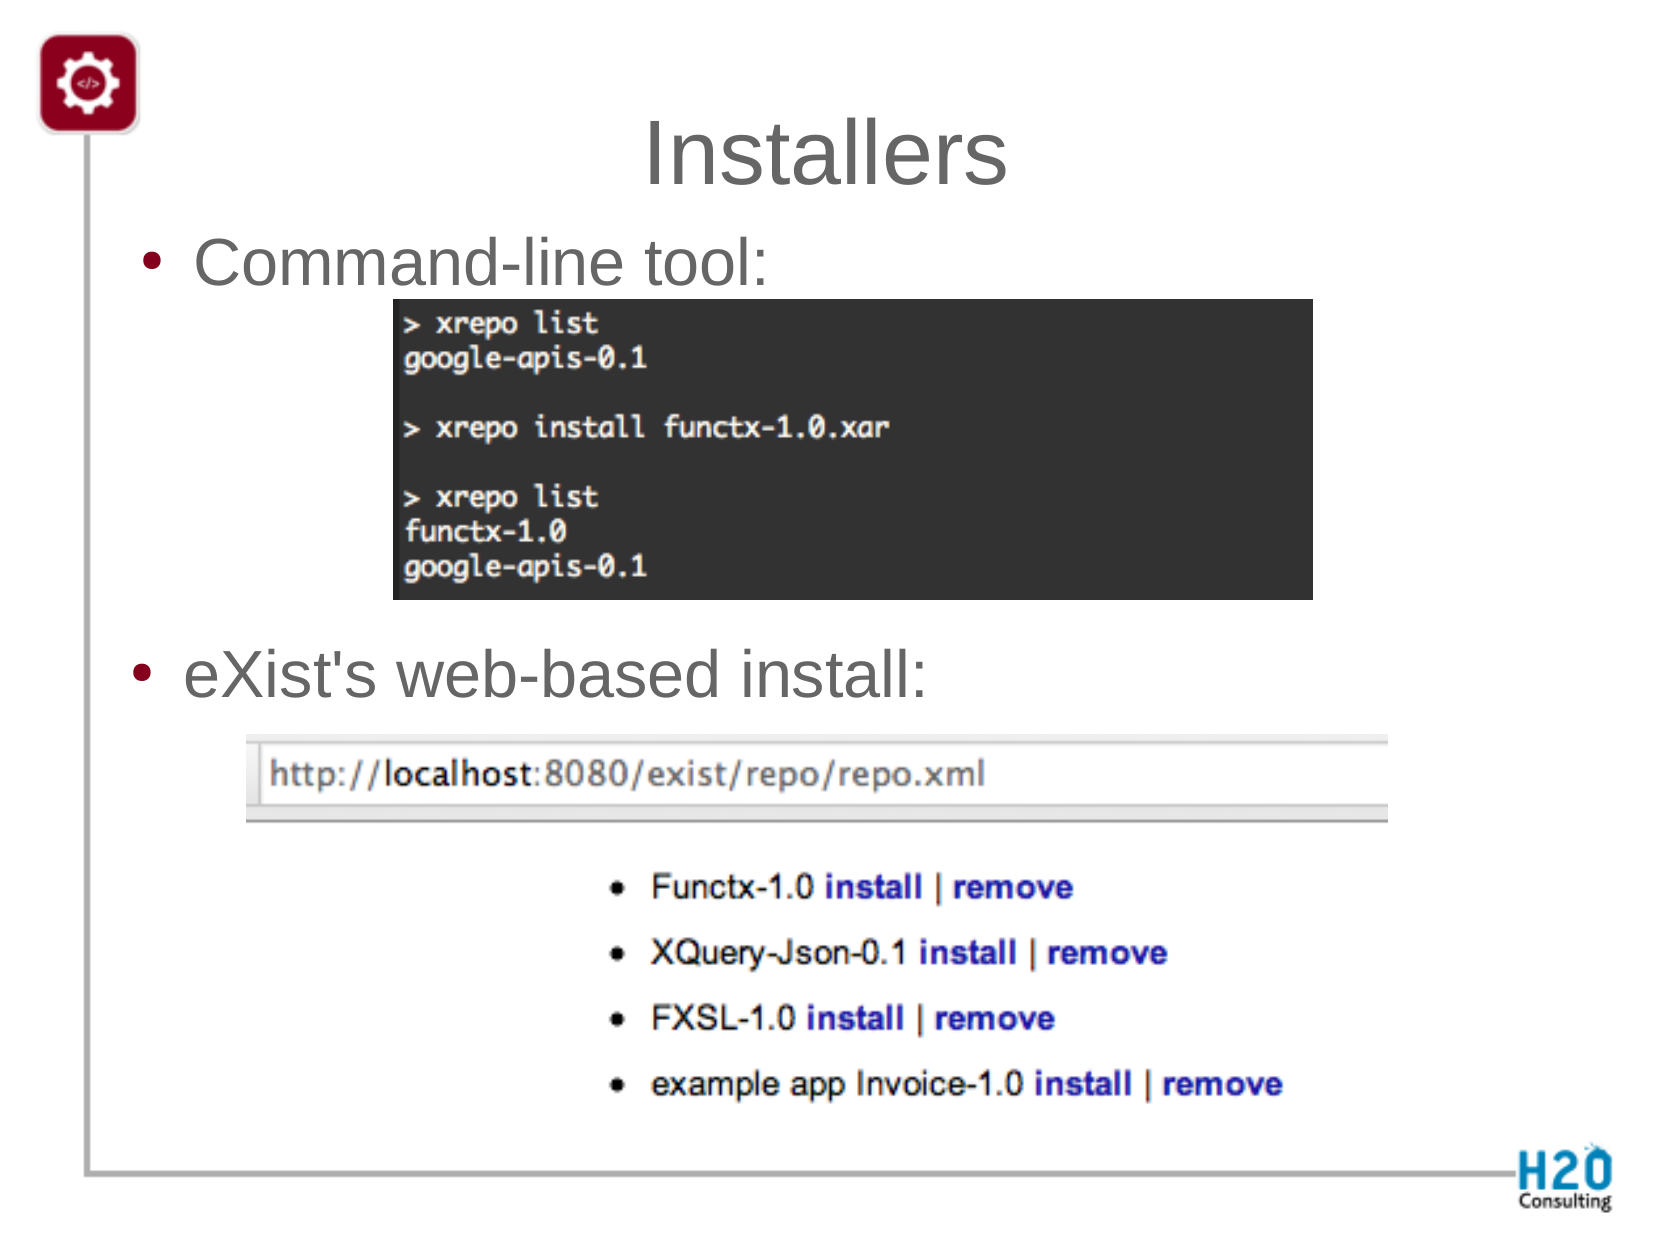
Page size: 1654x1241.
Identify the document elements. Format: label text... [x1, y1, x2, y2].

title Installers [82, 56, 1571, 250]
list eXist's web-based install: [112, 637, 1566, 713]
picture [0, 0, 1654, 1241]
list Command-line tool: [122, 225, 1576, 301]
